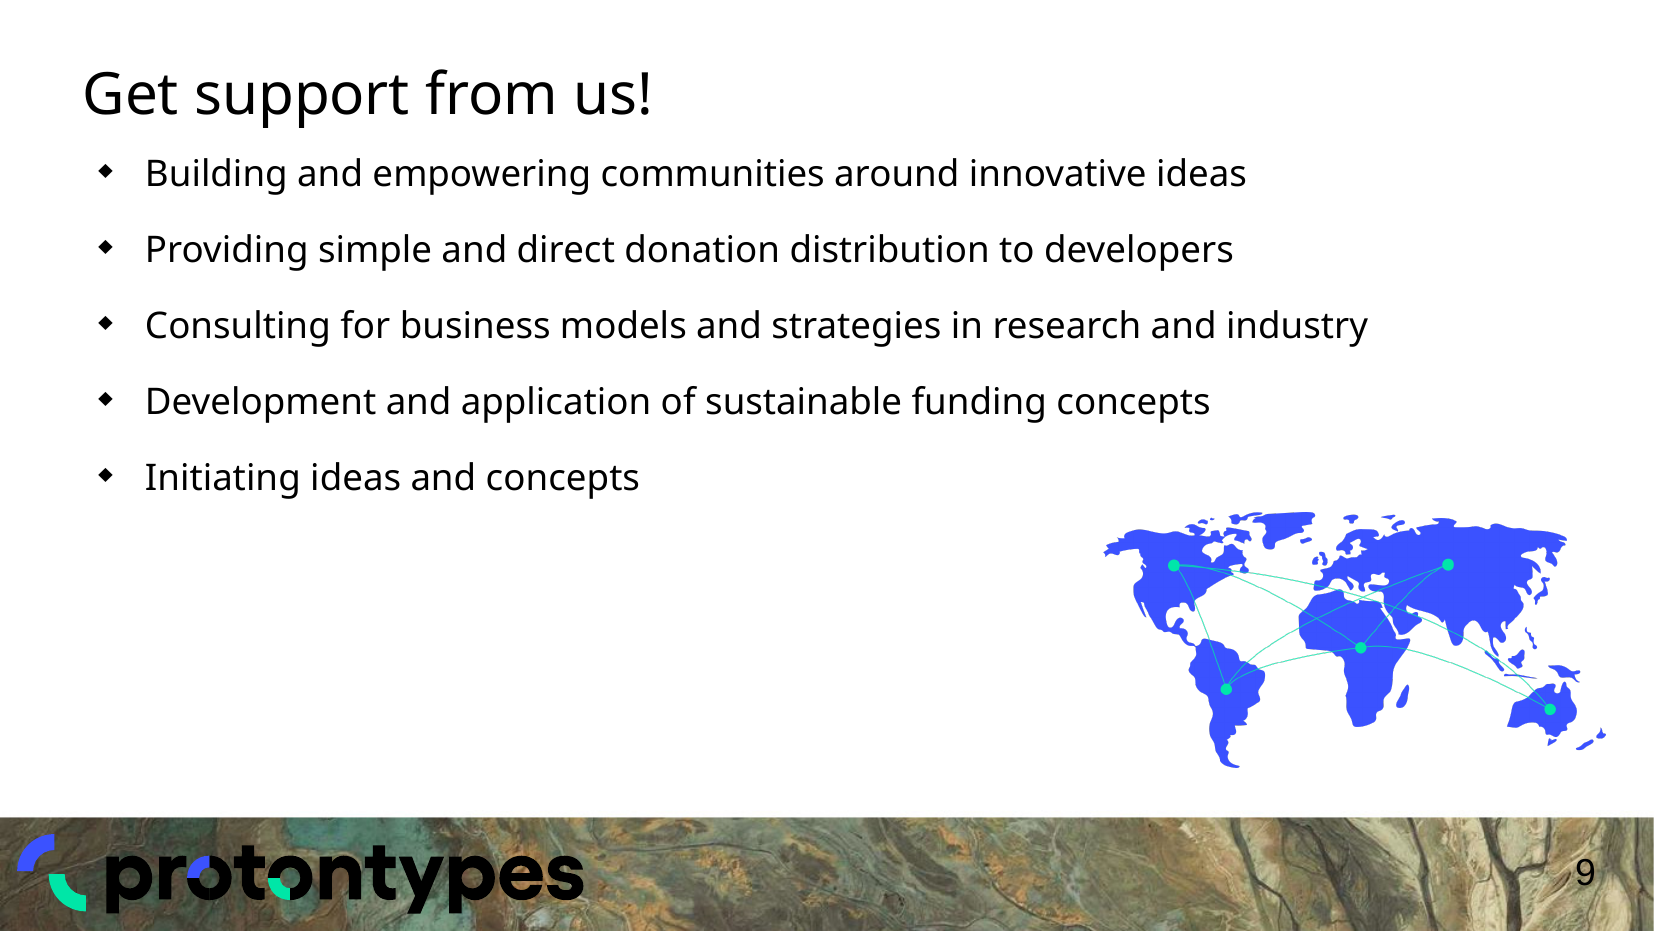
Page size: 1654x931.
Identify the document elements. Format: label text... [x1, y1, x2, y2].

picture [0, 0, 1654, 931]
title Get support from us! [82, 37, 1571, 147]
list Building and empowering communities around innovative ideas Providing simple and direct donation distribution to developers Consulting for business models and strategies in research and industry Development and application of sustainable funding concepts Initiating ideas and concepts [82, 147, 1571, 502]
